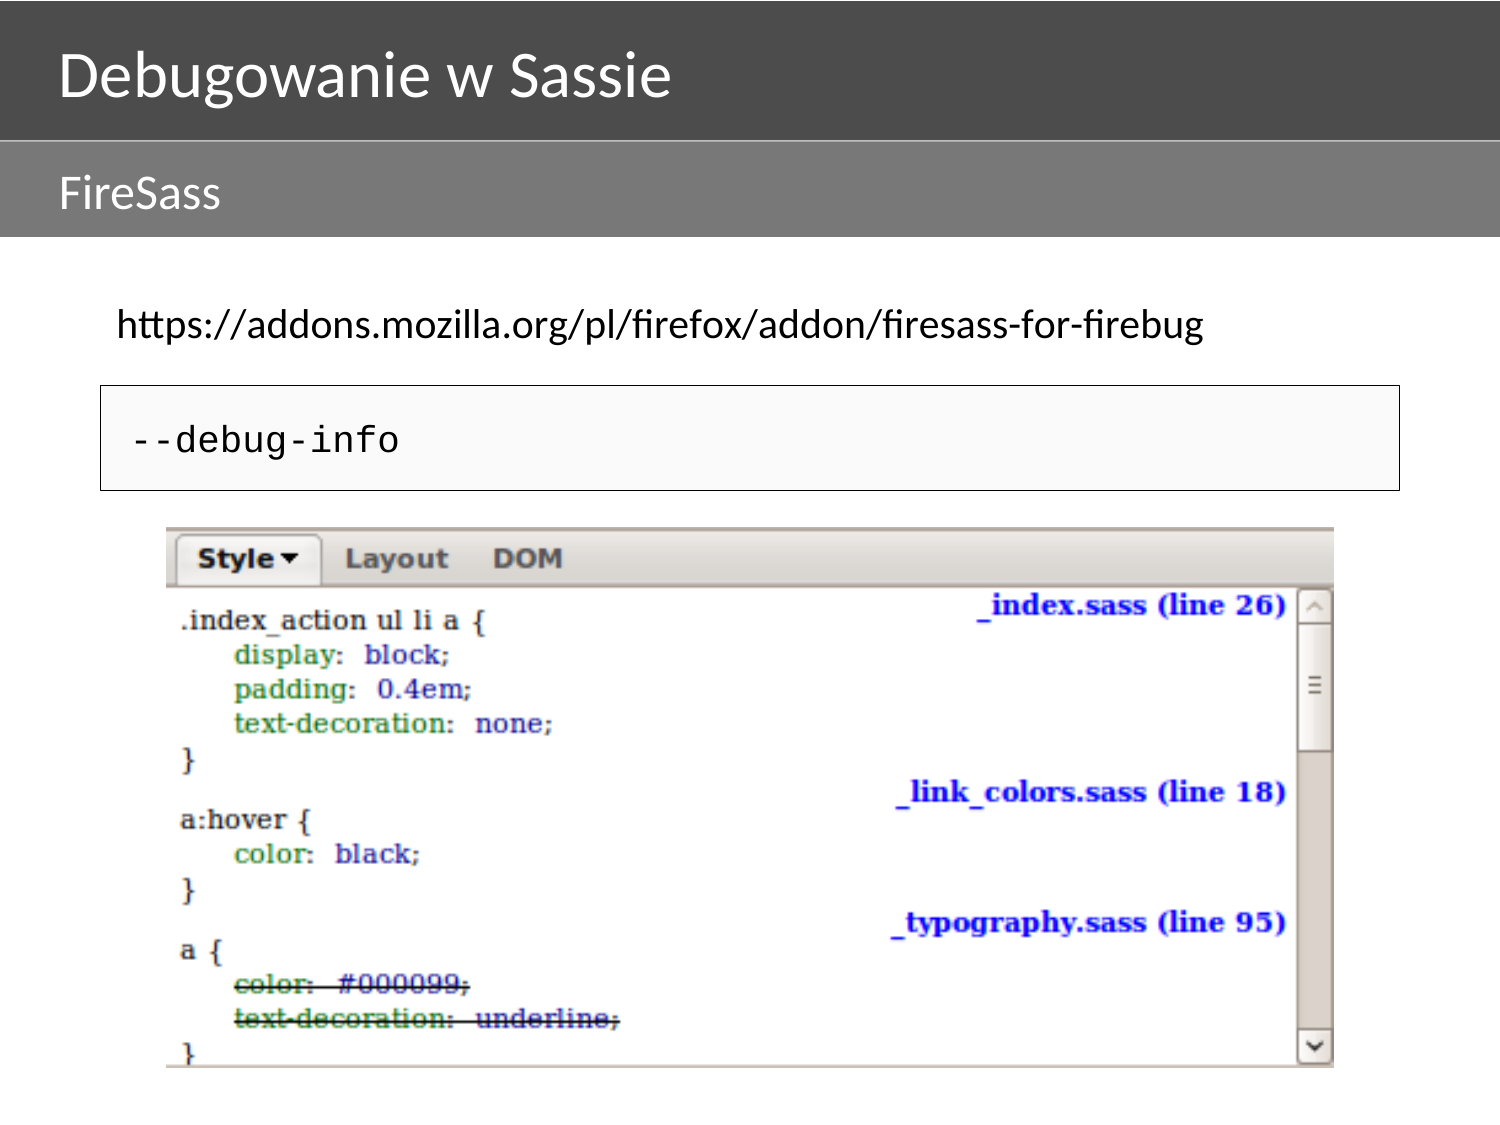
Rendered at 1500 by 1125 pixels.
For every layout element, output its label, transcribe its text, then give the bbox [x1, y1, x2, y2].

picture [166, 527, 1334, 1068]
text_box Debugowanie w Sassie [0, 1, 1500, 140]
text_box --debug-info [100, 385, 1400, 491]
subtitle https://addons.mozilla.org/pl/firefox/addon/firesass-for-firebug [0, 237, 1499, 422]
text_box FireSass [0, 141, 1500, 237]
